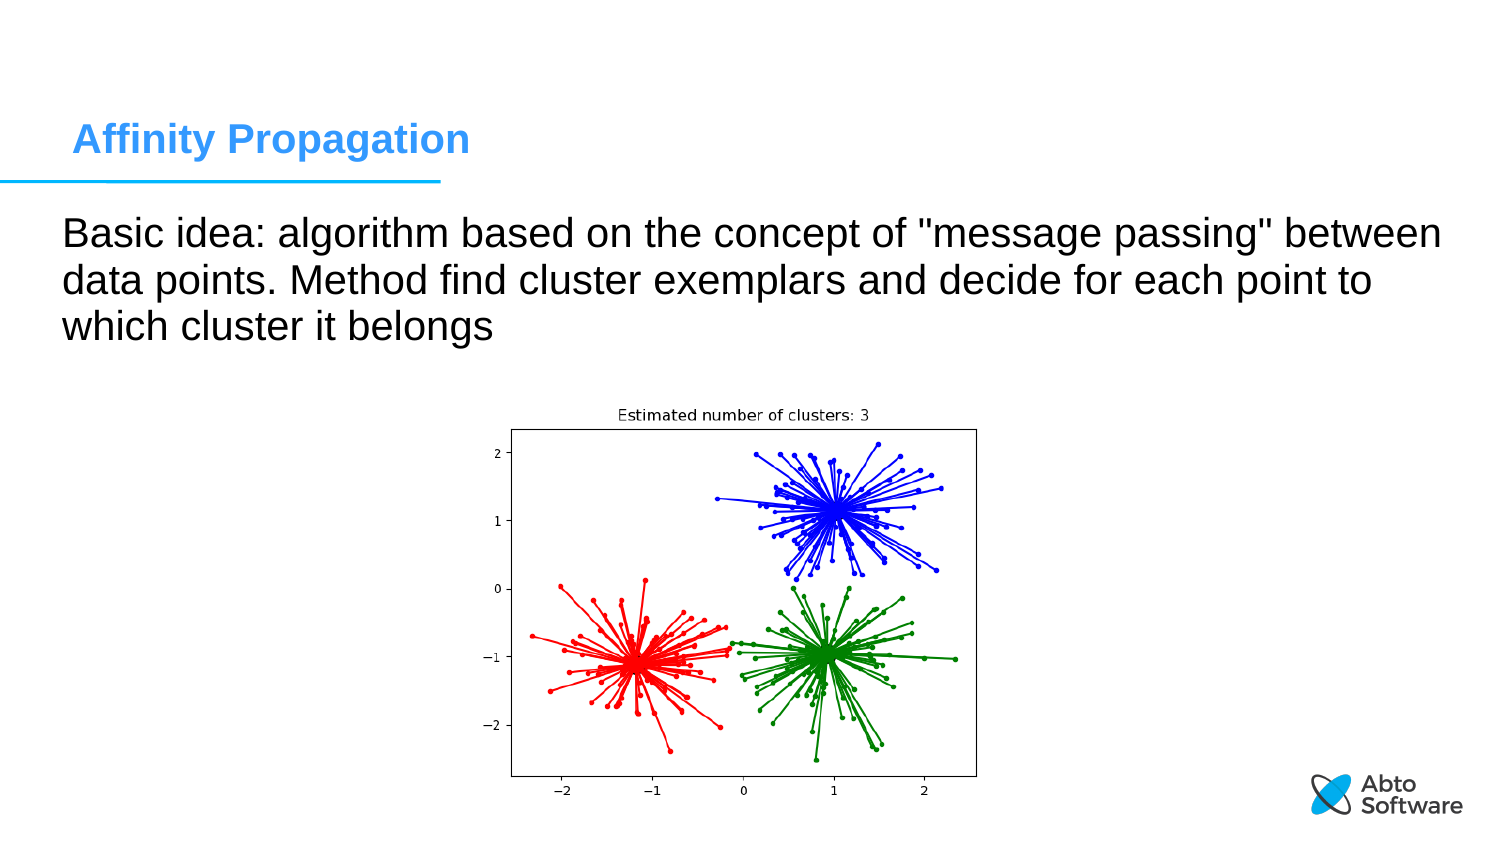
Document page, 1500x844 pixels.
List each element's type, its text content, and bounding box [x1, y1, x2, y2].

picture [435, 374, 1036, 826]
subtitle Basic idea: algorithm based on the concept of "message passing" between data points. Method find cluster exemplars and decide for each point to which cluster it belongs [62, 210, 1456, 350]
picture [1299, 771, 1474, 817]
title Affinity Propagation [71, 68, 1311, 210]
